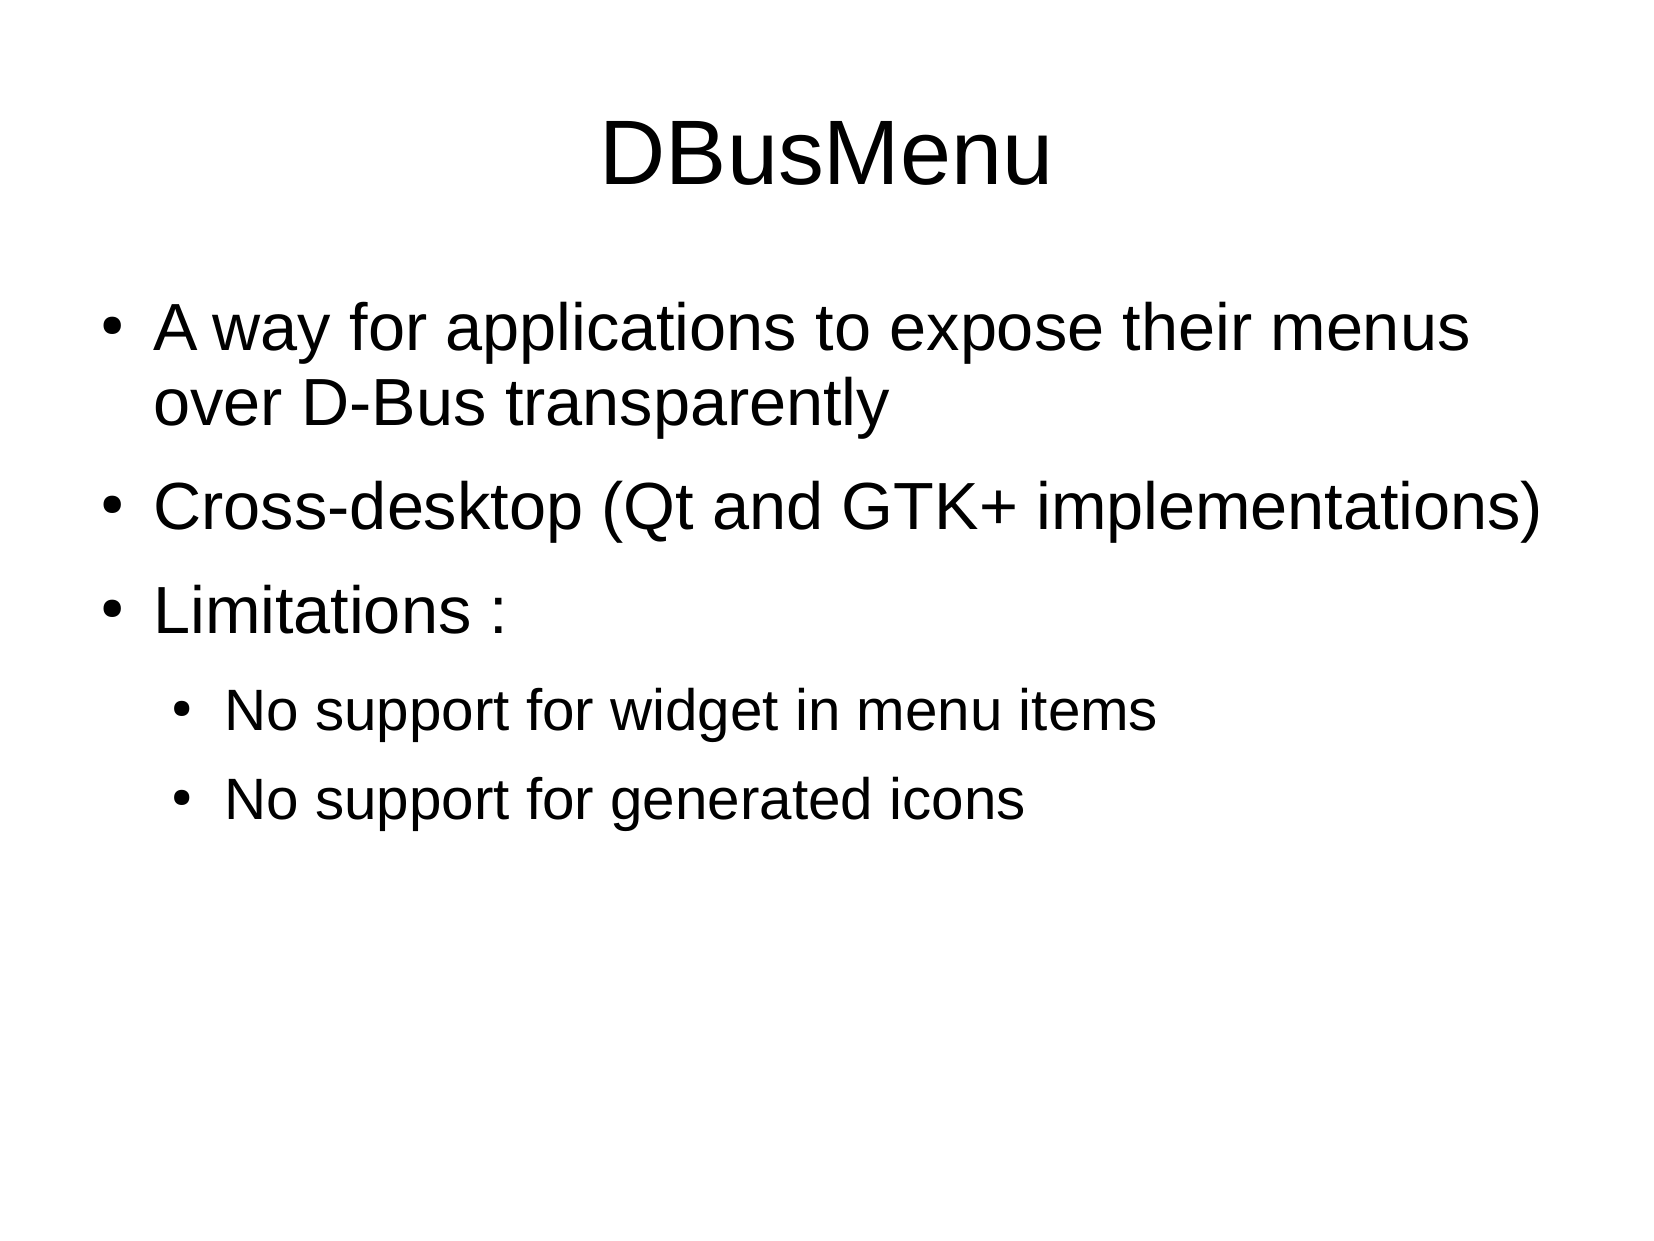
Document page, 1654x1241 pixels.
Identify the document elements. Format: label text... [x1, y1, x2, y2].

title DBusMenu [82, 56, 1571, 250]
list A way for applications to expose their menus over D-Bus transparently Cross-desktop (Qt and GTK+ implementations) Limitations : No support for widget in menu items No support for generated icons [82, 290, 1571, 1152]
